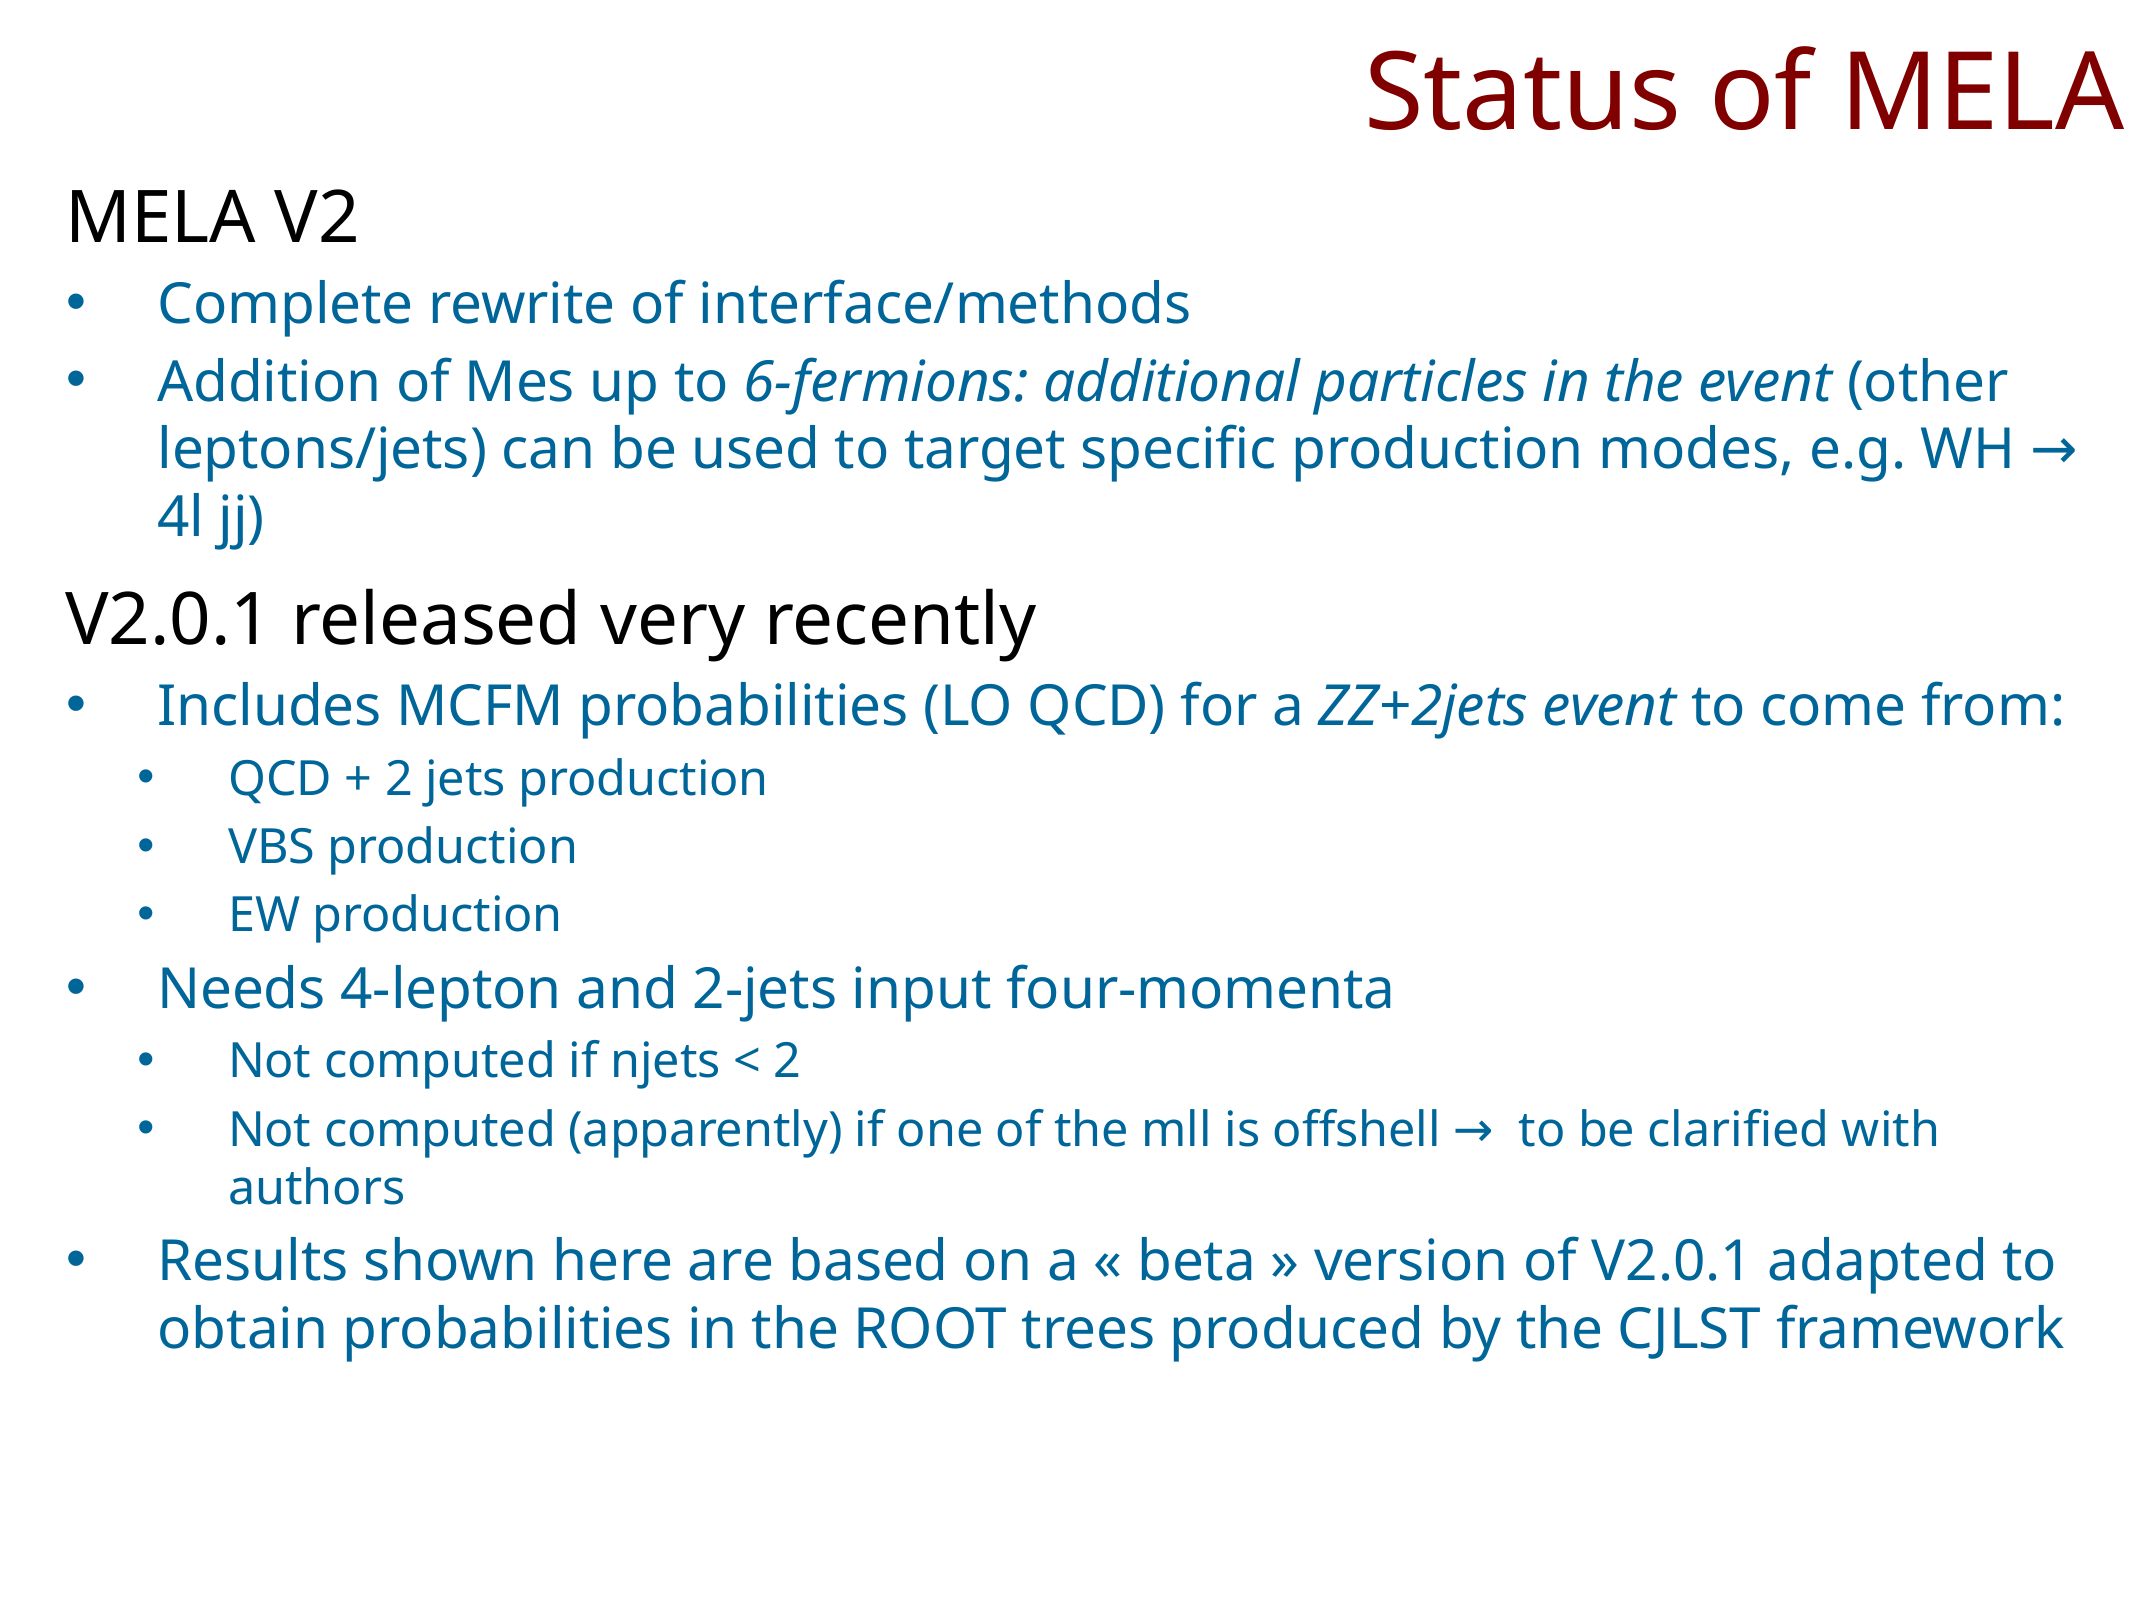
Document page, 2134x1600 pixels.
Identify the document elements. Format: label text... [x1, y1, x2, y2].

title Status of MELA [0, 8, 2134, 162]
list MELA V2 Complete rewrite of interface/methods Addition of Mes up to 6-fermions: additional particles in the event (other leptons/jets) can be used to target specific production modes, e.g. WH → 4l jj) V2.0.1 released very recently Includes MCFM probabilities (LO QCD) for a ZZ+2jets event to come from: QCD + 2 jets production VBS production EW production Needs 4-lepton and 2-jets input four-momenta Not computed if njets < 2 Not computed (apparently) if one of the mll is offshell → to be clarified with authors Results shown here are based on a « beta » version of V2.0.1 adapted to obtain probabilities in the ROOT trees produced by the CJLST framework [0, 162, 2134, 1486]
